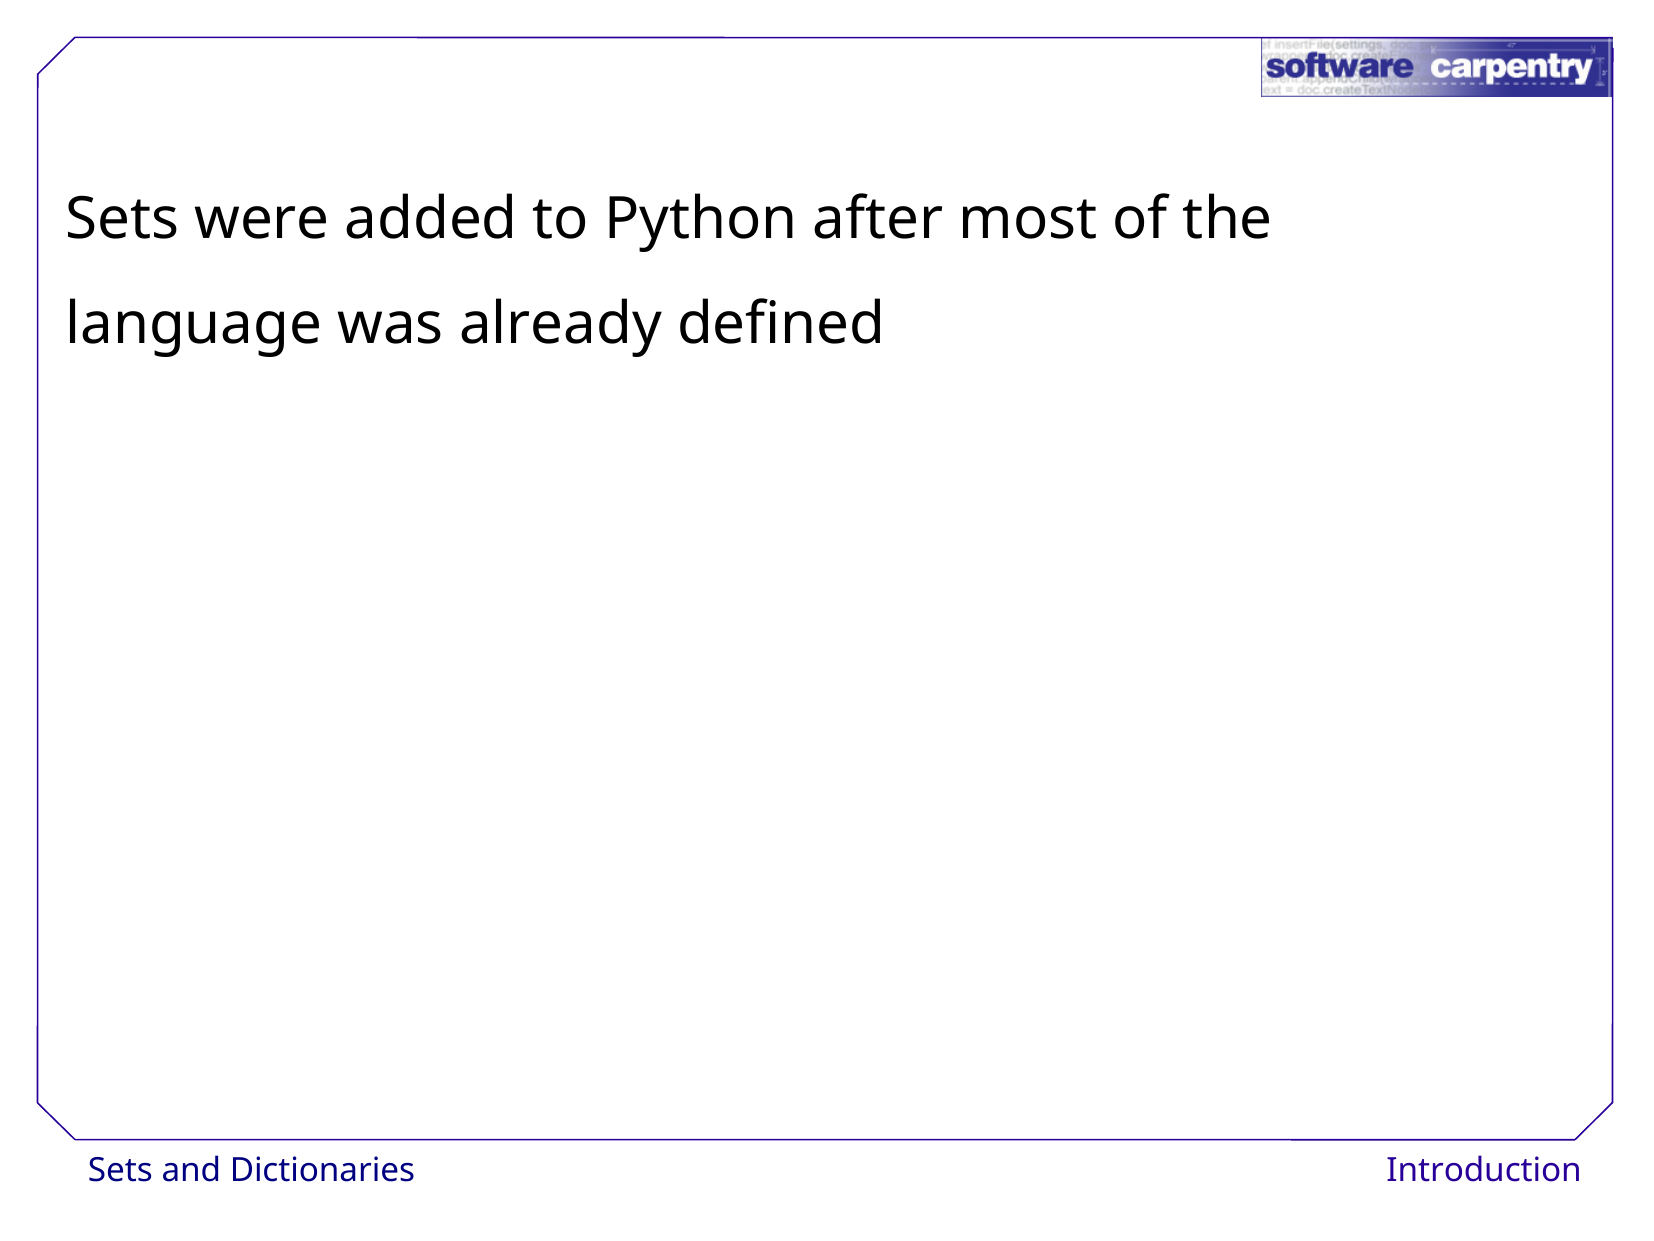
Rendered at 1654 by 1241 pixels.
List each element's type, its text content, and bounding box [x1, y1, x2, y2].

text_box Sets were added to Python after most of the language was already defined [50, 137, 1438, 364]
picture [1261, 39, 1613, 97]
